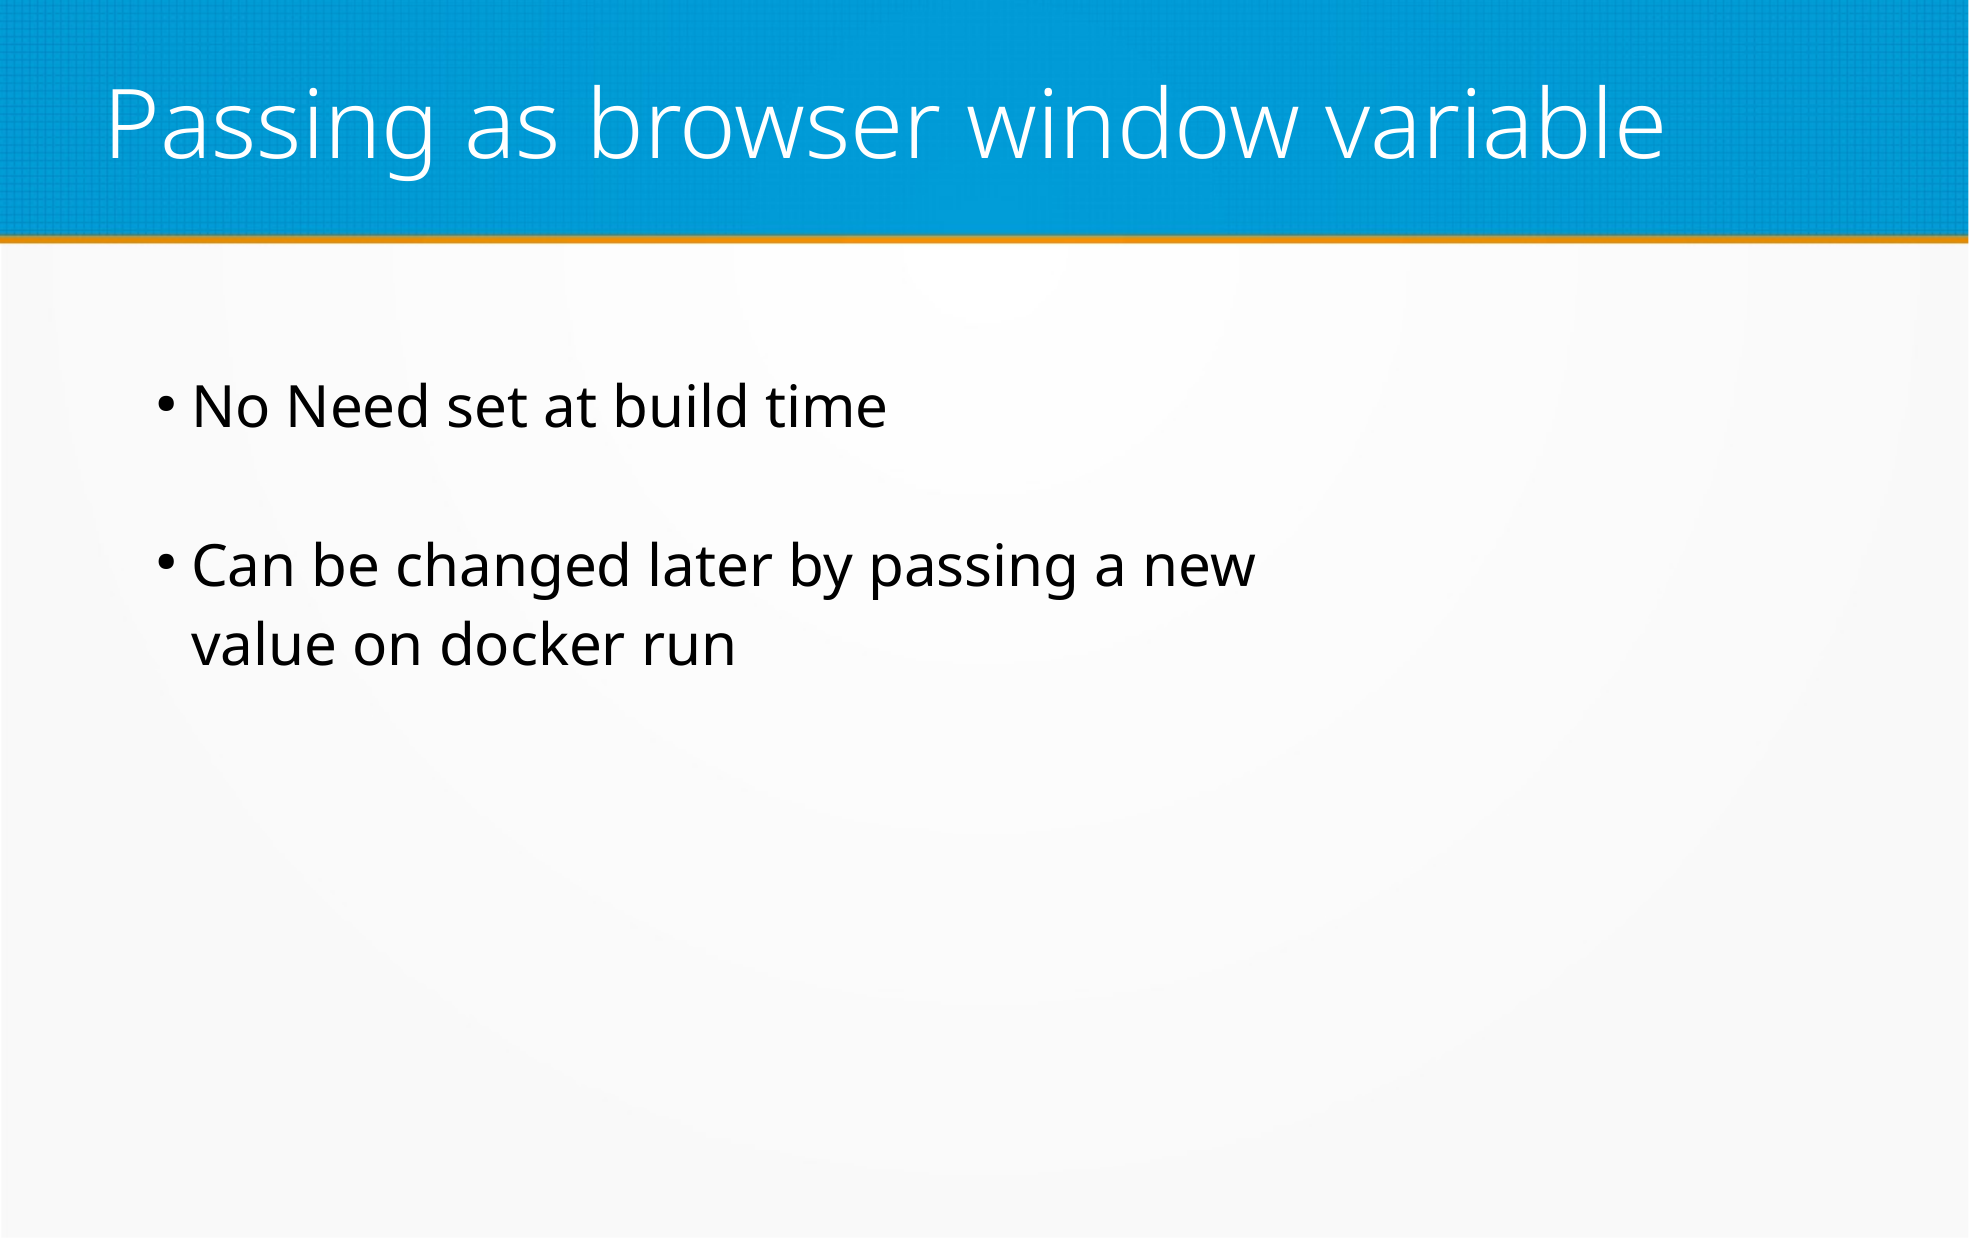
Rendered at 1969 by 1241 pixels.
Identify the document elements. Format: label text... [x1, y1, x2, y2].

picture [0, 233, 1969, 1241]
text_box No Need set at build time Can be changed later by passing a new value on docker run [150, 386, 1396, 724]
title Passing as browser window variable [103, 17, 1876, 226]
